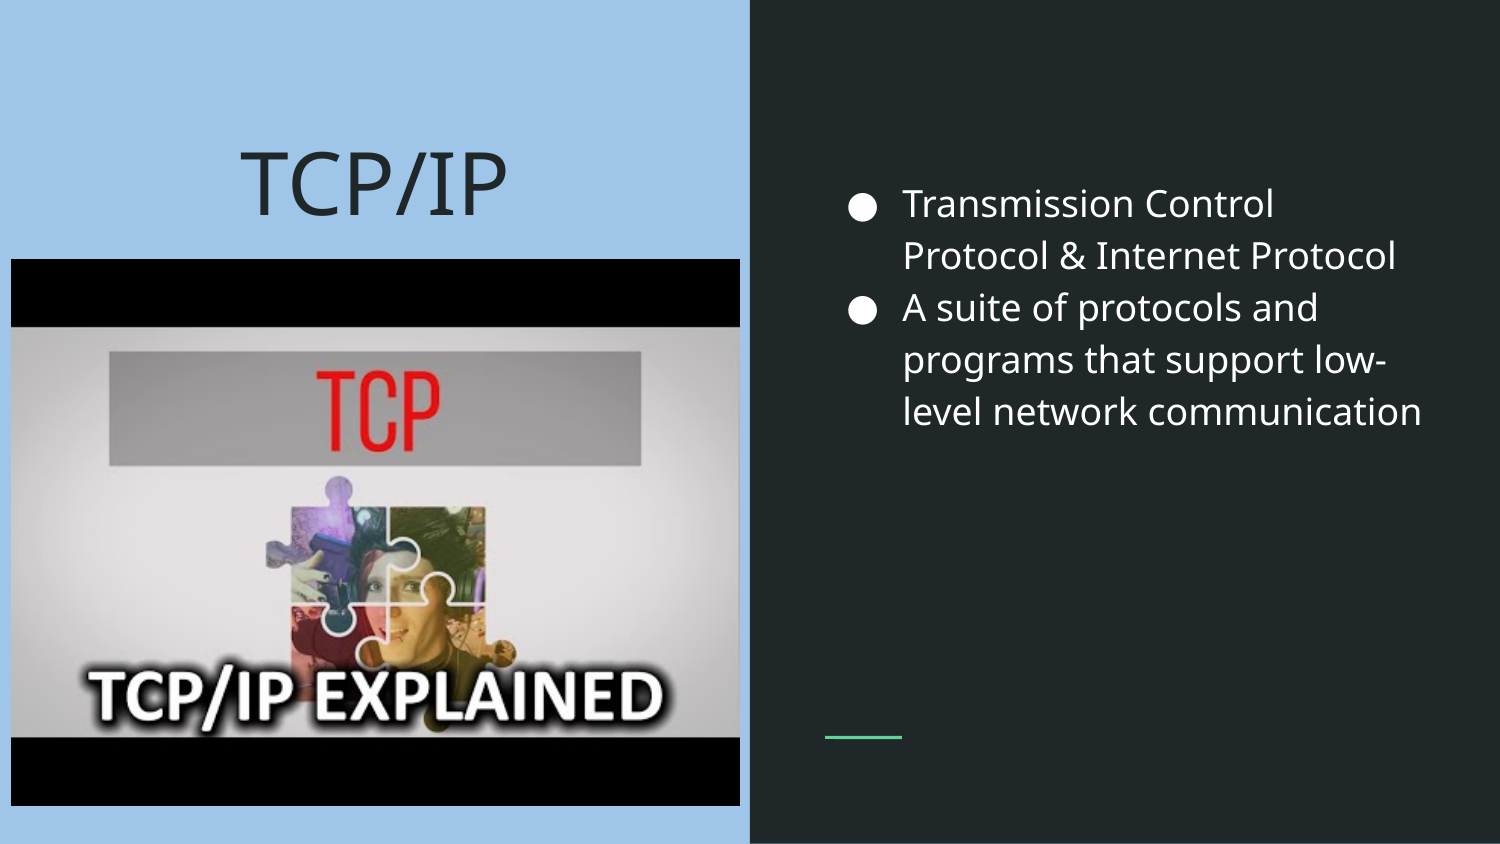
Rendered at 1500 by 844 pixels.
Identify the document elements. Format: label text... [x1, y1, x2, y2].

picture [11, 259, 740, 806]
title TCP/IP [43, 0, 708, 248]
list Transmission Control Protocol & Internet Protocol A suite of protocols and programs that support low-level network communication [812, 0, 1442, 607]
